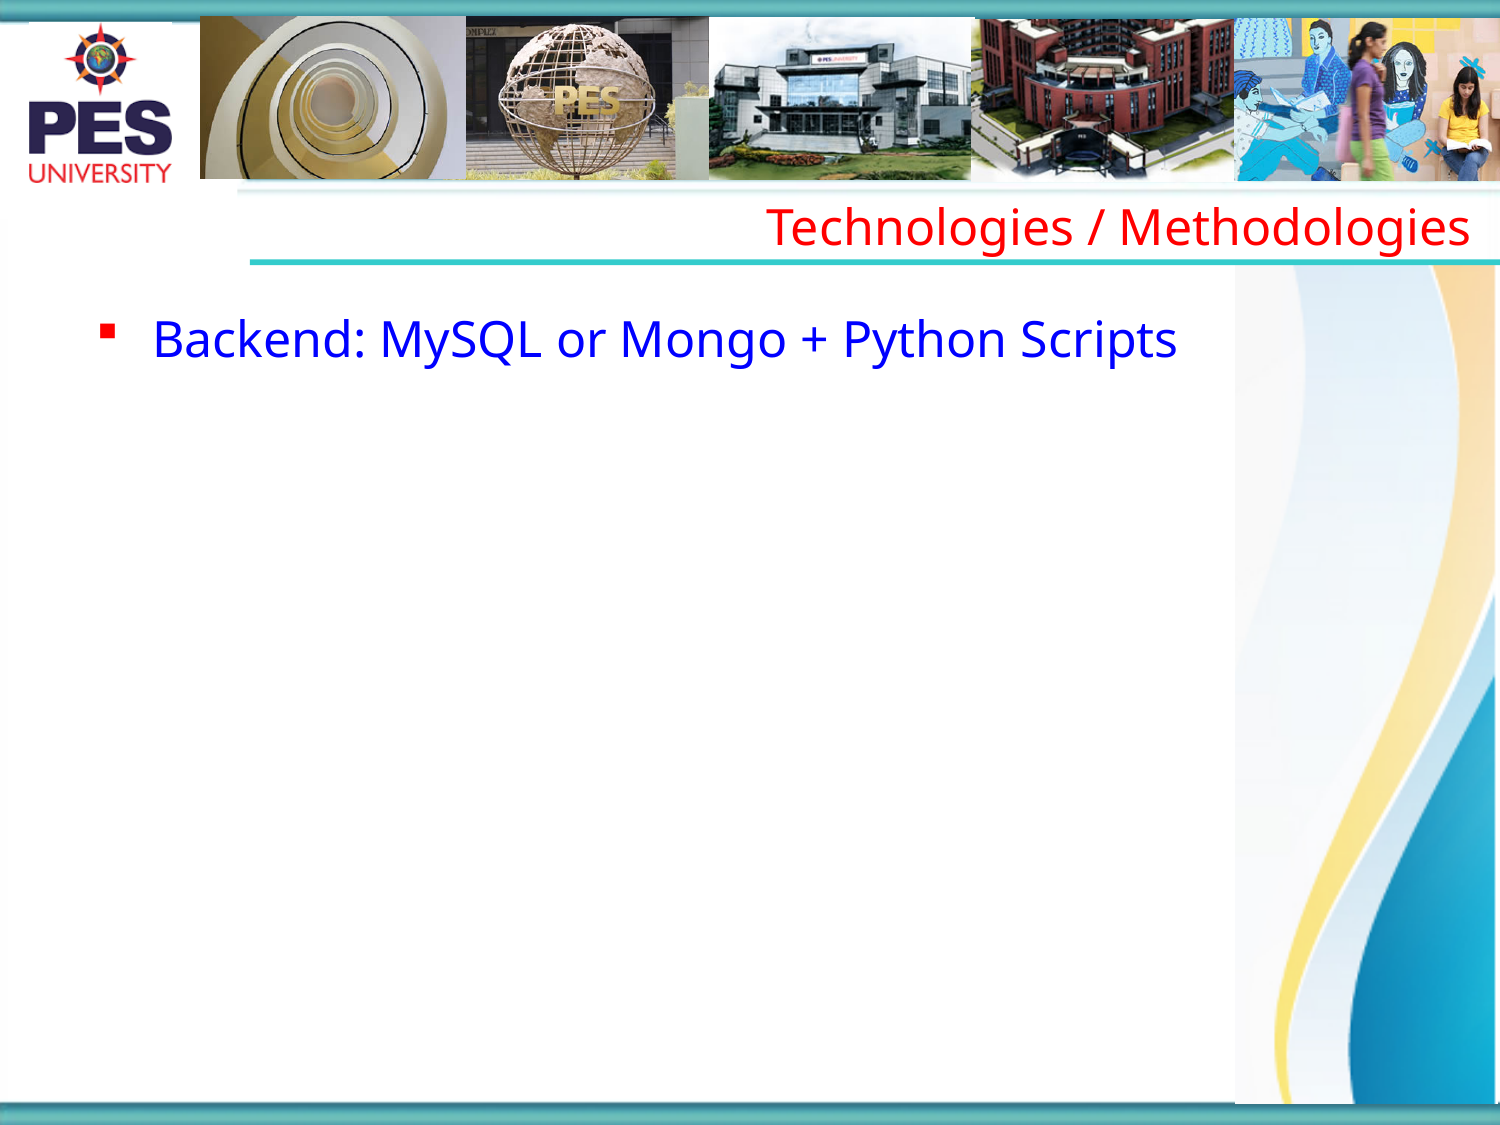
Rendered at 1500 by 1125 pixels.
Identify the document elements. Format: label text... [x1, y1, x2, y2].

picture [0, 0, 1500, 187]
text_box Technologies / Methodologies [225, 187, 1500, 263]
text_box Backend: MySQL or Mongo + Python Scripts [24, 299, 1325, 888]
picture [0, 220, 1500, 1125]
